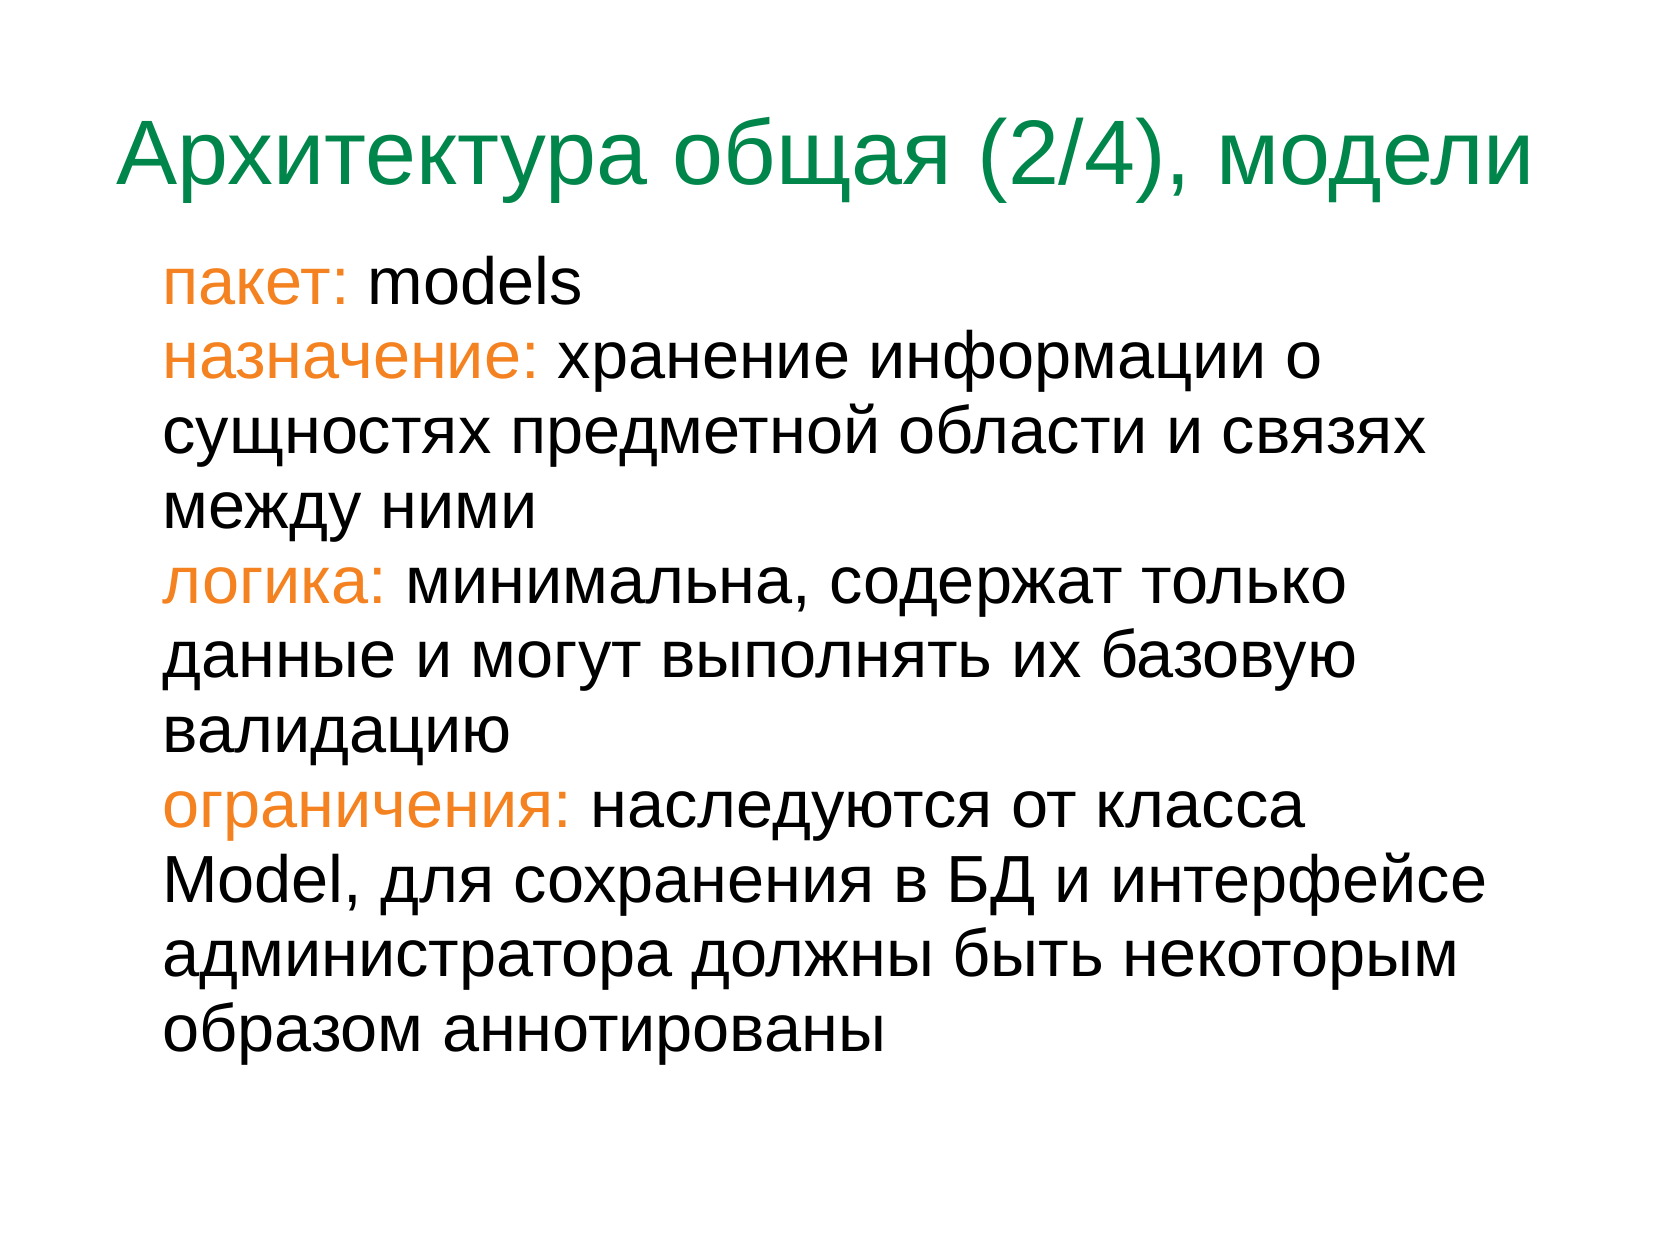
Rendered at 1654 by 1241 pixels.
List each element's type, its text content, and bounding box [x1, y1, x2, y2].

text_box пакет: models назначение: хранение информации о сущностях предметной области и связях между ними логика: минимальна, содержат только данные и могут выполнять их базовую валидацию ограничения: наследуются от класса Model, для сохранения в БД и интерфейсе администратора должны быть некоторым образом аннотированы [147, 236, 1536, 1068]
title Архитектура общая (2/4), модели [82, 49, 1571, 257]
